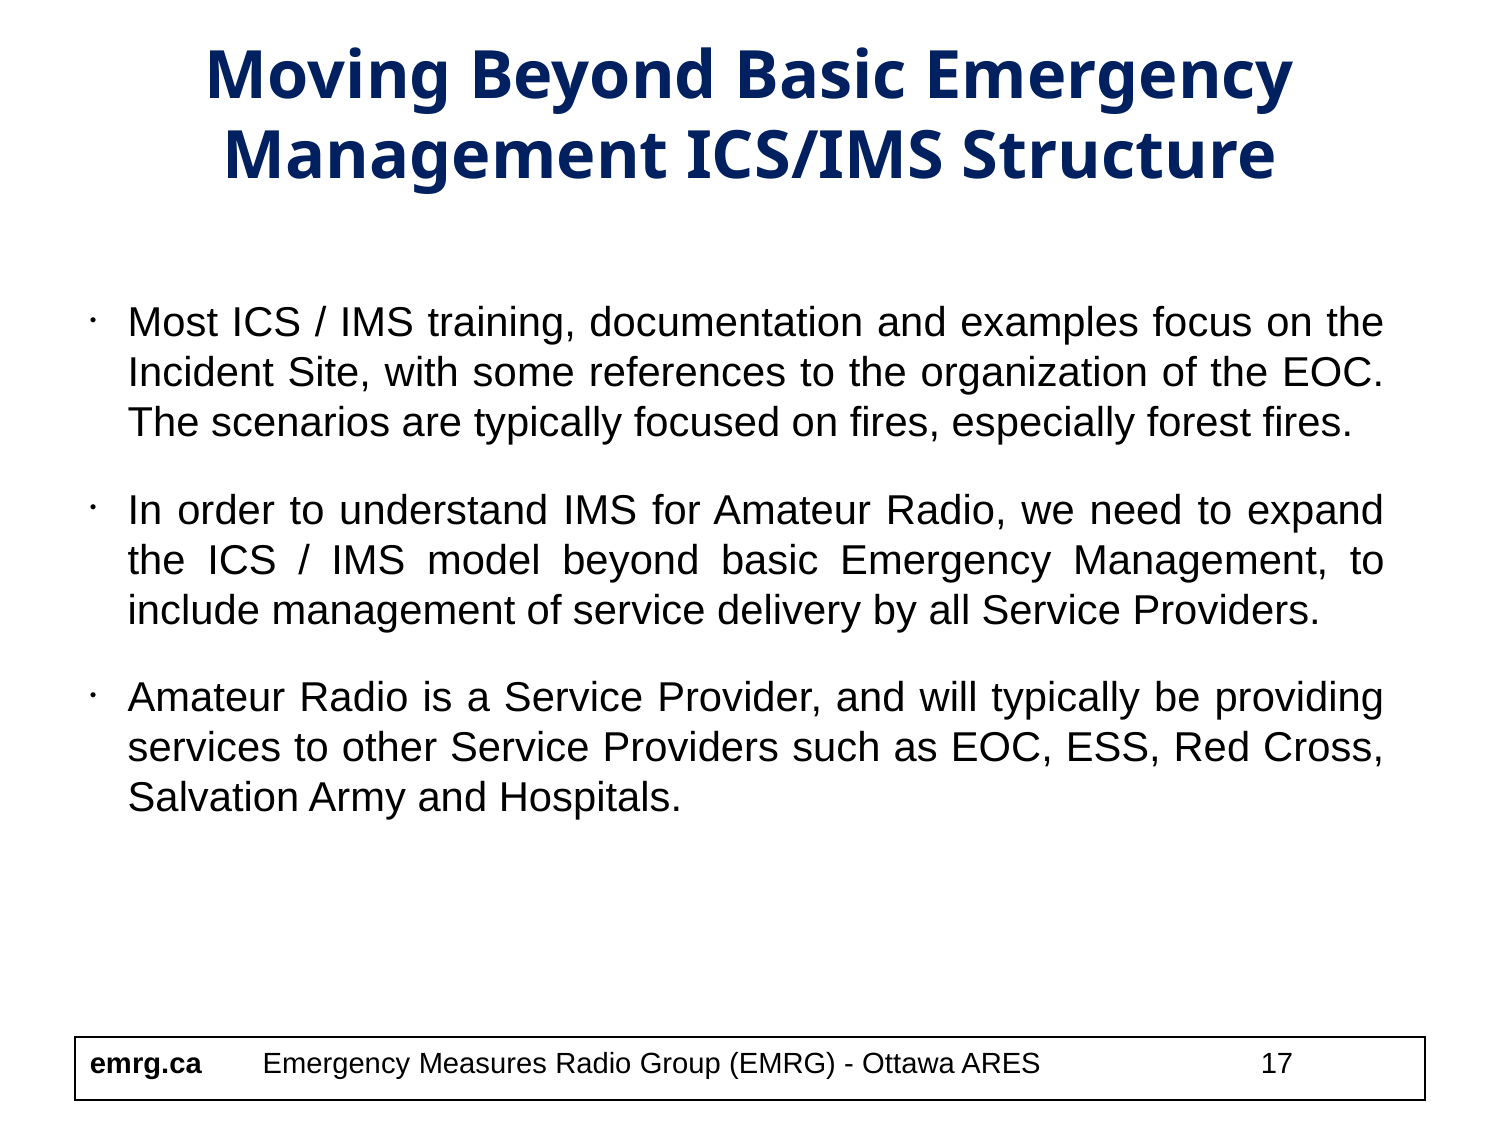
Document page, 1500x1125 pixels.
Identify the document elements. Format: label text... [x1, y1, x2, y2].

title Moving Beyond Basic Emergency Management ICS/IMS Structure [75, 24, 1425, 238]
text_box Most ICS / IMS training, documentation and examples focus on the Incident Site, with some references to the organization of the EOC. The scenarios are typically focused on fires, especially forest fires. In order to understand IMS for Amateur Radio, we need to expand the ICS / IMS model beyond basic Emergency Management, to include management of service delivery by all Service Providers. Amateur Radio is a Service Provider, and will typically be providing services to other Service Providers such as EOC, ESS, Red Cross, Salvation Army and Hospitals. [75, 287, 1400, 828]
slide_number <number> [1246, 1037, 1425, 1103]
footer Emergency Measures Radio Group (EMRG) - Ottawa ARES [247, 1037, 1238, 1103]
